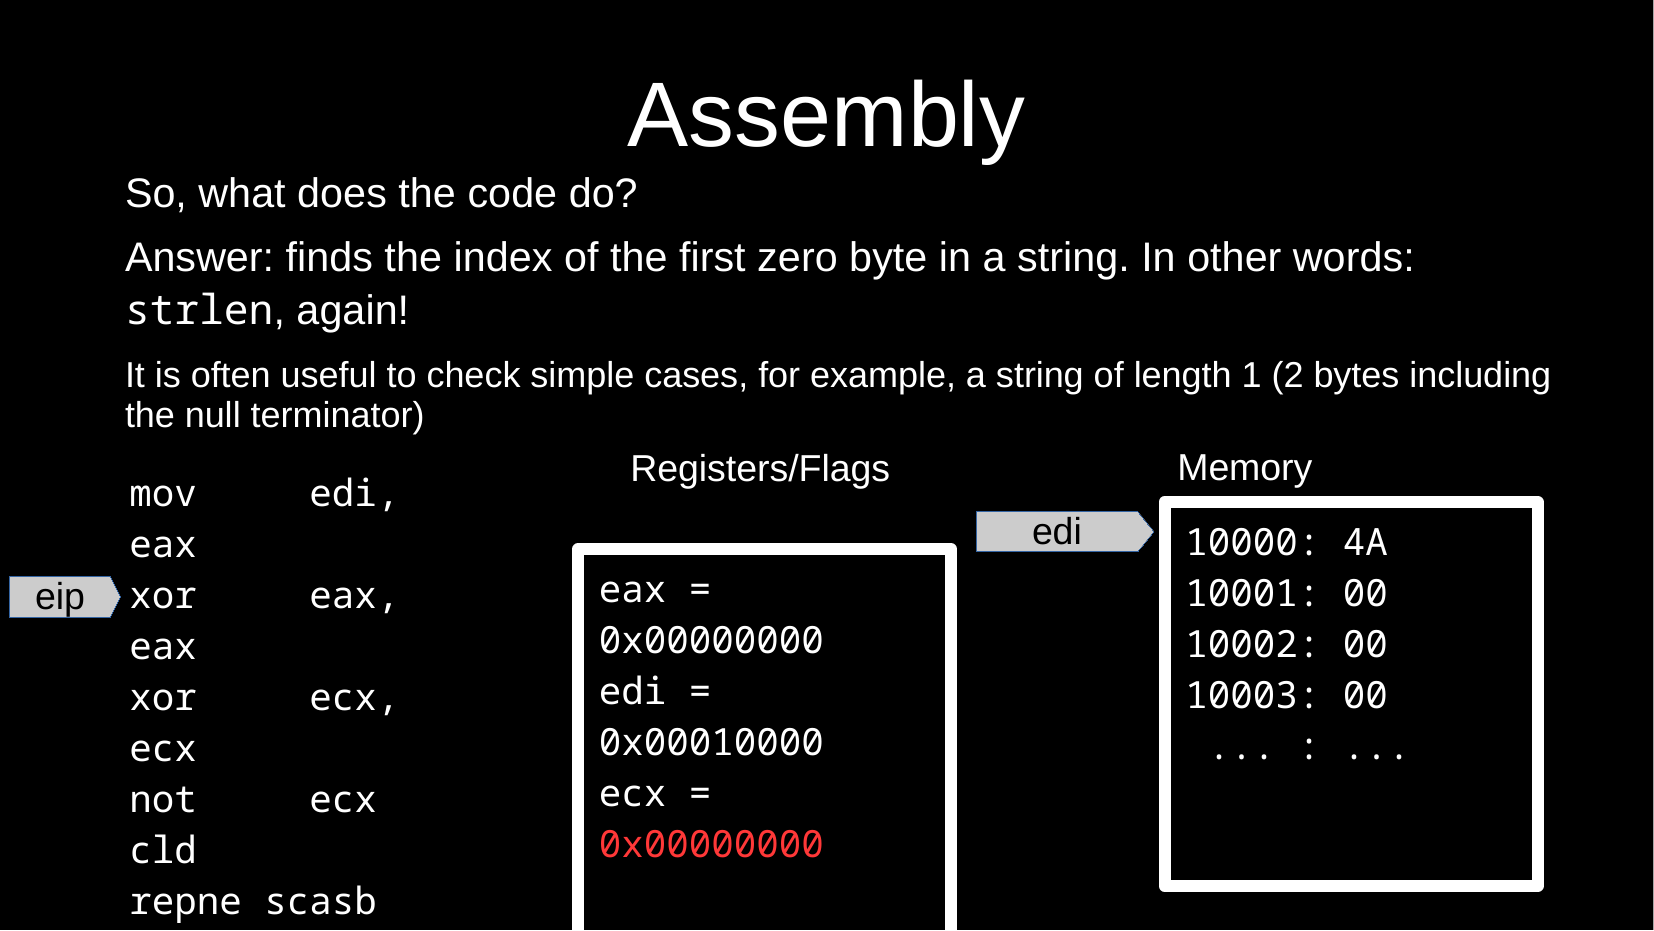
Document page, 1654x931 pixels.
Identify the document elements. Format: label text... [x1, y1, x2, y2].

title Assembly [82, 37, 1571, 193]
text_box mov edi, eax xor eax, eax xor ecx, ecx not ecx cld repne scasb inc ecx not ecx mov eax, ecx ... [114, 459, 488, 887]
text_box edi [976, 511, 1154, 552]
text_box Memory [1162, 441, 1463, 496]
text_box Registers/Flags [615, 441, 916, 498]
text_box eax = 0x00000000 edi = 0x00010000 ecx = 0x00000000 DF: ? ZF: 1 [578, 549, 952, 764]
list So, what does the code do? Answer: finds the index of the first zero byte in a string. In other words: strlen, again! It is often useful to check simple cases, for example, a string of length 1 (2 bytes including the null terminator) [81, 170, 1570, 441]
text_box 10000: 4A 10001: 00 10002: 00 10003: 00 ... : ... [1164, 501, 1538, 792]
text_box eip [9, 576, 121, 618]
